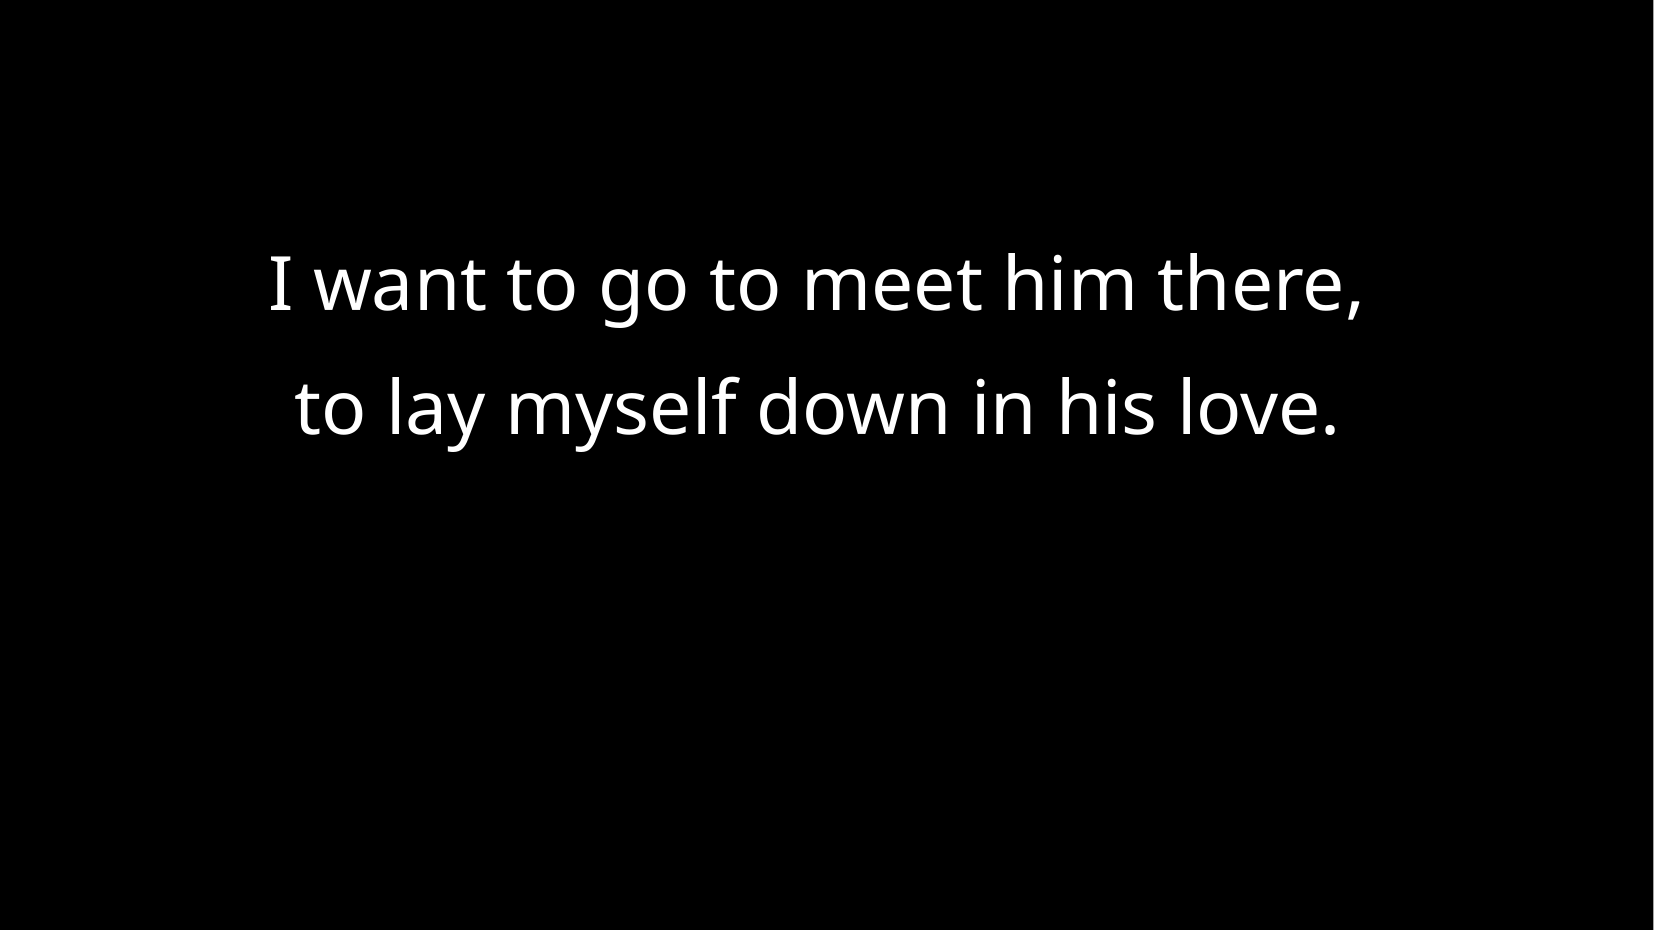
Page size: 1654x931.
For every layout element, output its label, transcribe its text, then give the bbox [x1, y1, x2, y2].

list I want to go to meet him there, to lay myself down in his love. [0, 230, 1654, 770]
